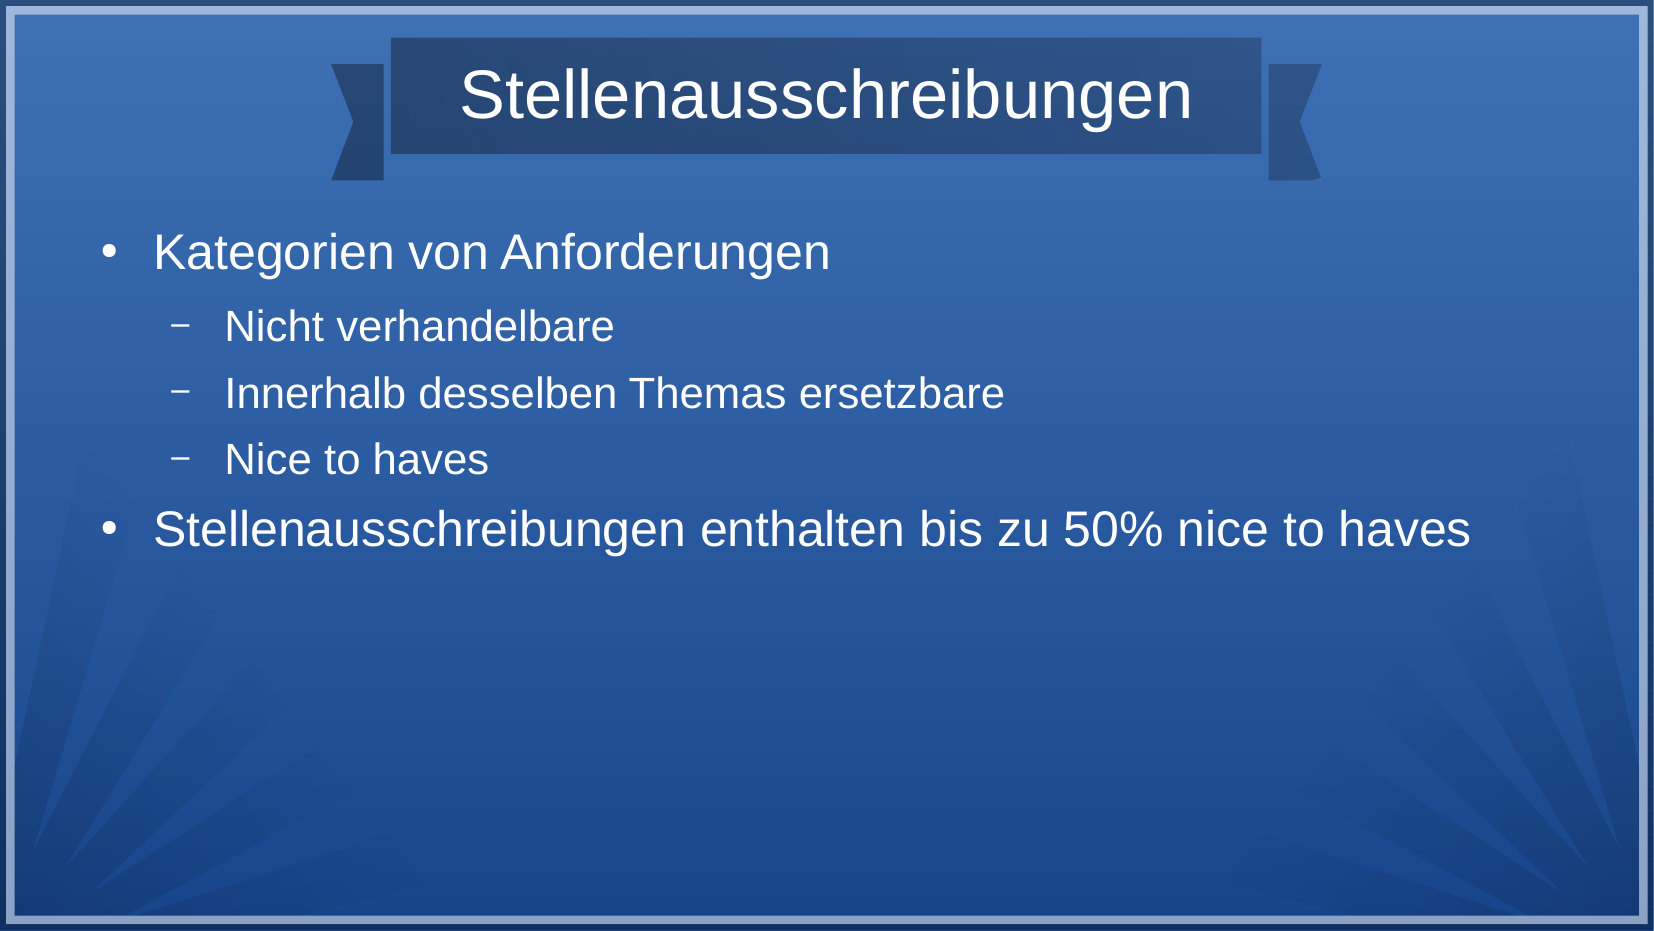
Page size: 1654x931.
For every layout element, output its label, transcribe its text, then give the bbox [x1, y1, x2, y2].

list Kategorien von Anforderungen Nicht verhandelbare Innerhalb desselben Themas ersetzbare Nice to haves Stellenausschreibungen enthalten bis zu 50% nice to haves [82, 224, 1571, 848]
title Stellenausschreibungen [389, 35, 1264, 154]
